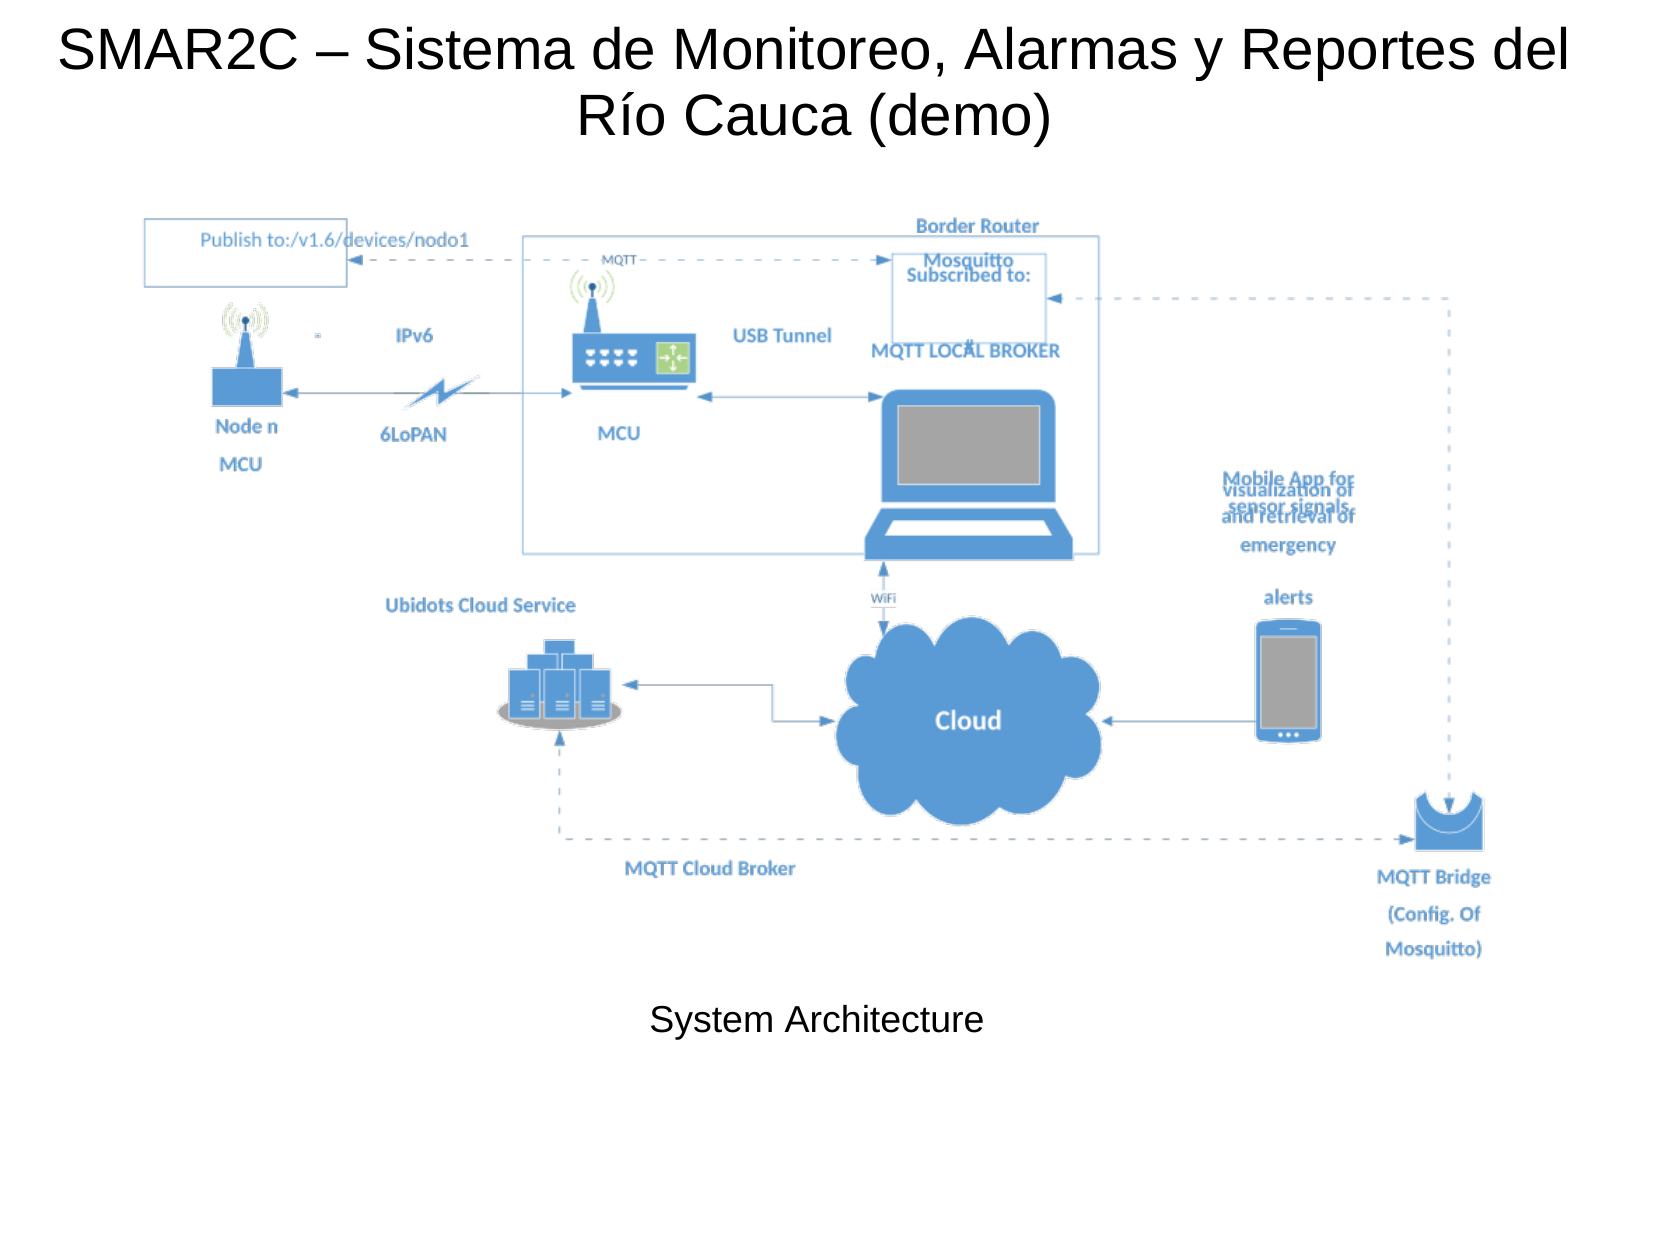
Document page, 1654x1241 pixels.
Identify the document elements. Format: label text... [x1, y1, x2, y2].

picture [108, 209, 1518, 965]
text_box System Architecture [634, 991, 997, 1052]
title SMAR2C – Sistema de Monitoreo, Alarmas y Reportes del Río Cauca (demo) [35, 0, 1595, 184]
